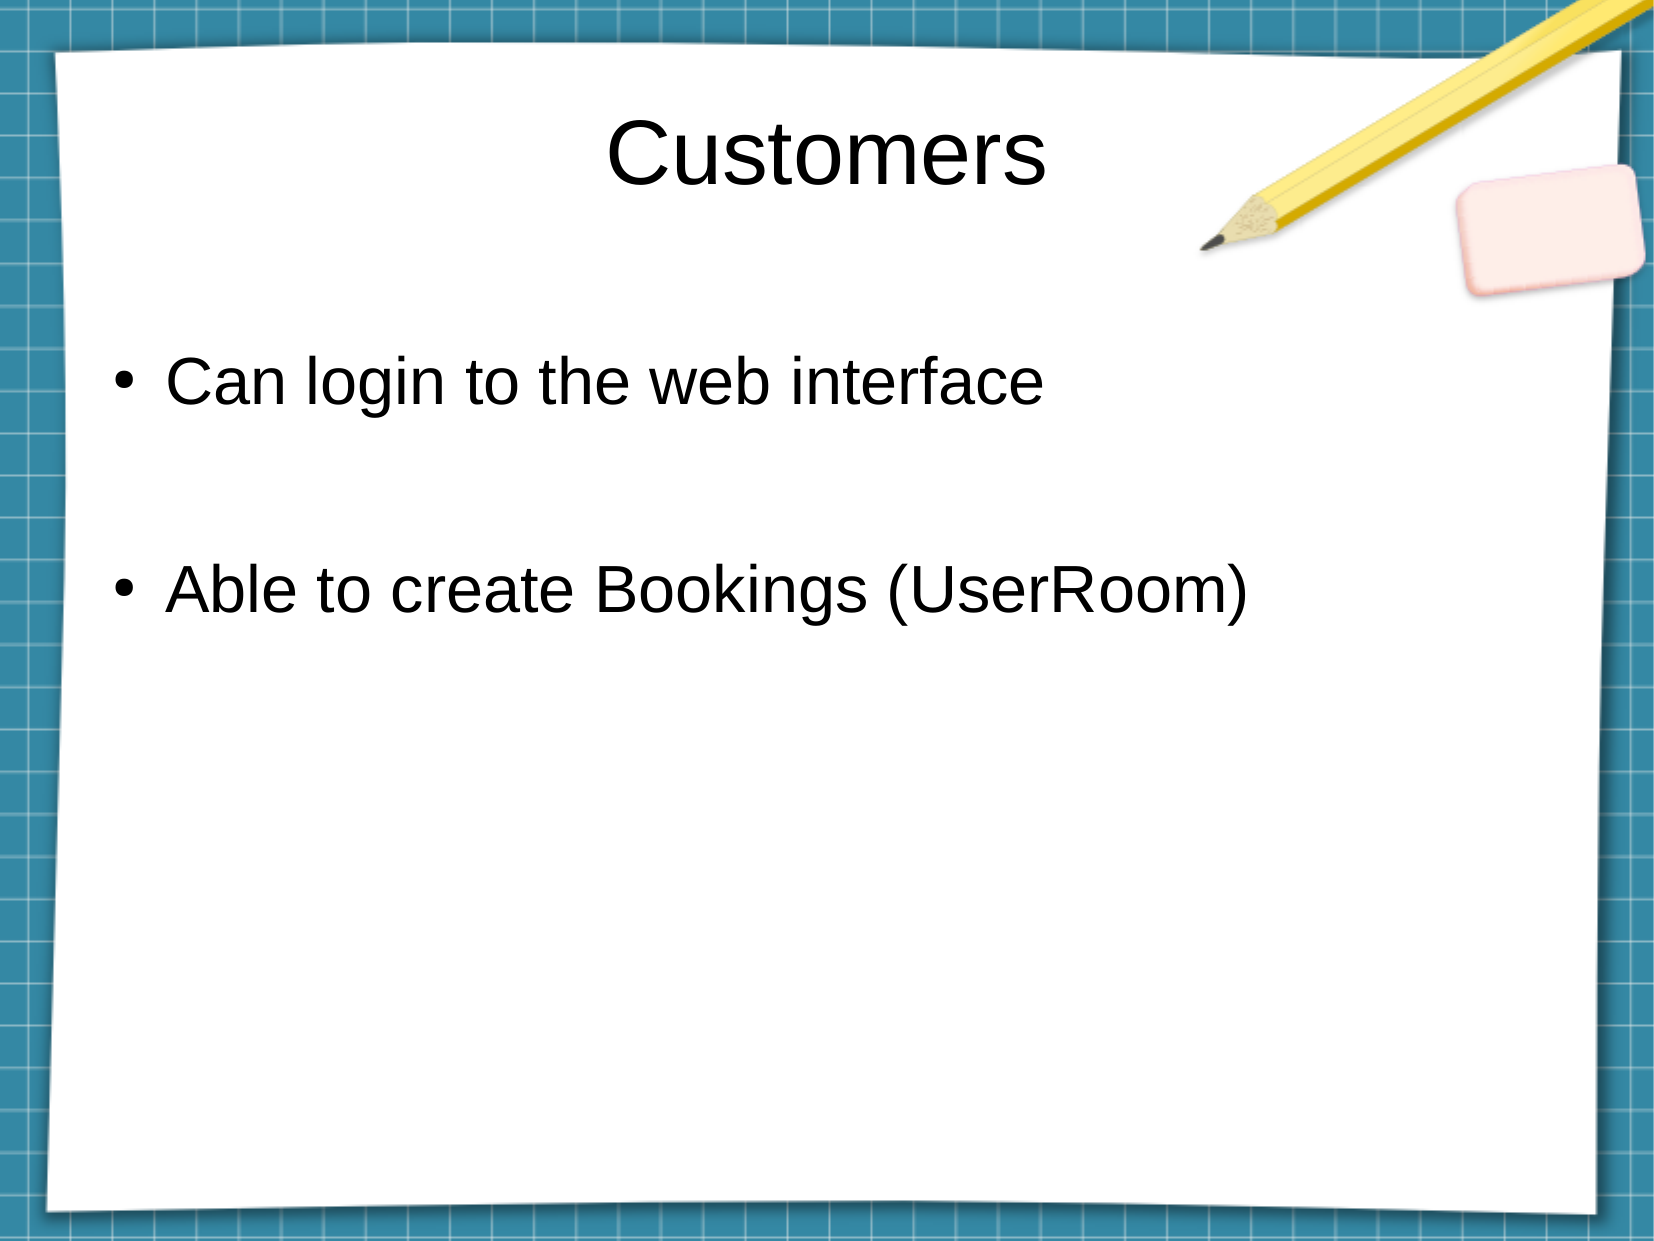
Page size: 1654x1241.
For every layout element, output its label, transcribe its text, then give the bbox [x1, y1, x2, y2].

list Can login to the web interface Able to create Bookings (UserRoom) [94, 343, 1583, 957]
picture [0, 0, 1654, 1241]
title Customers [82, 49, 1571, 257]
